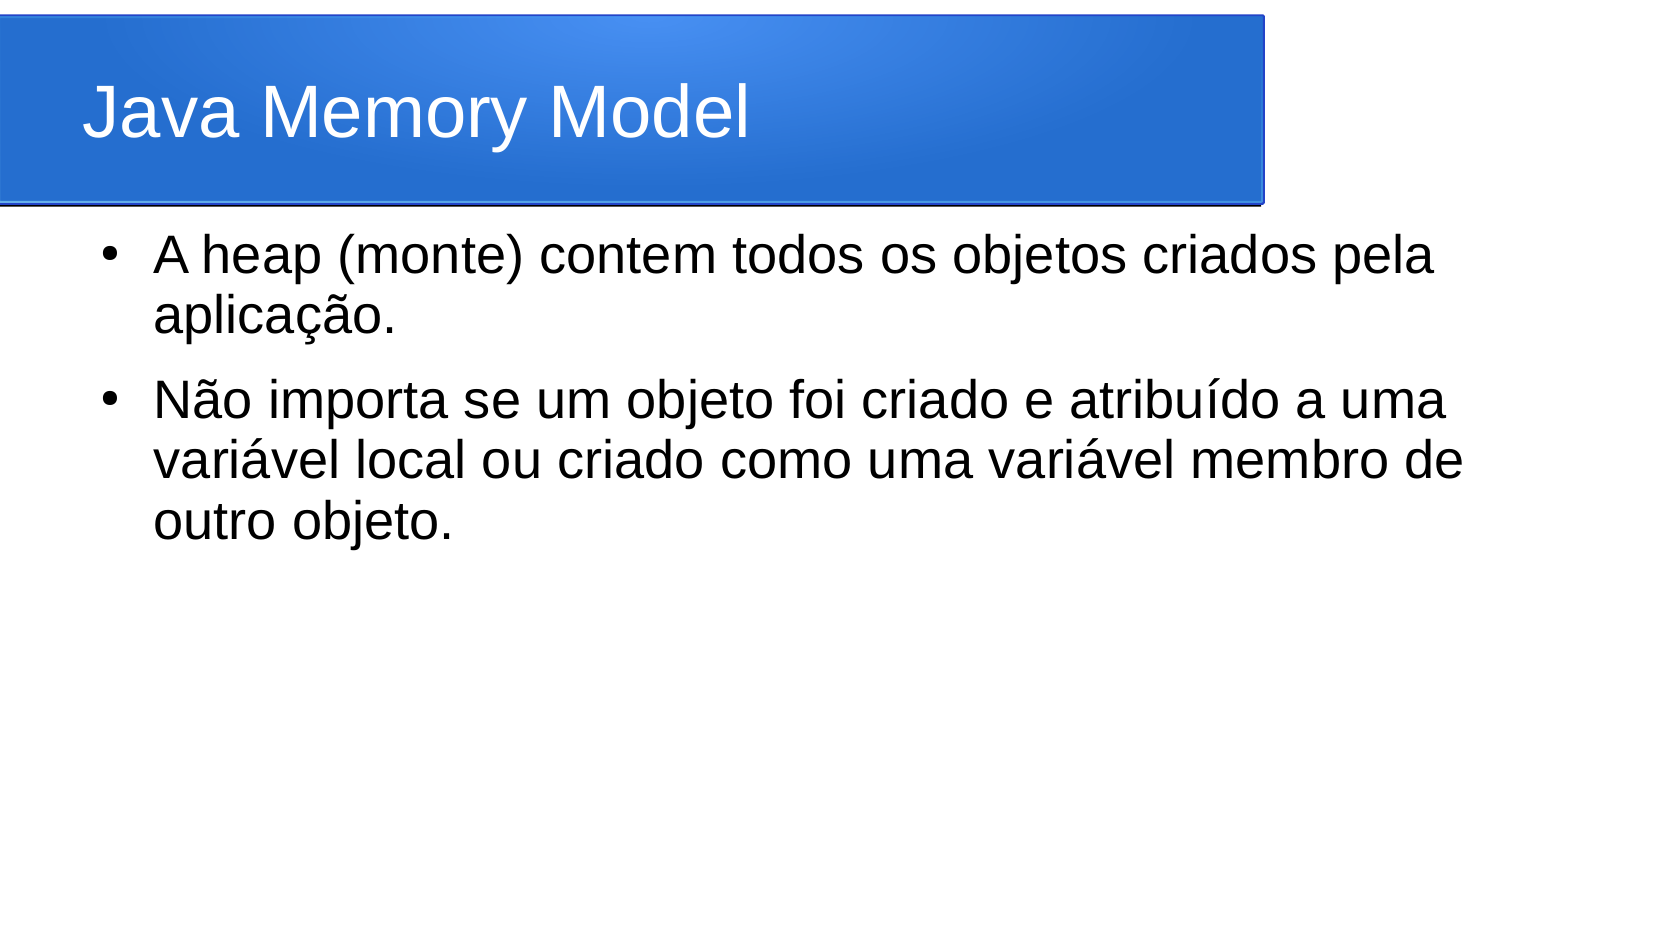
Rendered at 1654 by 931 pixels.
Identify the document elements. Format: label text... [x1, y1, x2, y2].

title Java Memory Model [82, 35, 1235, 189]
list A heap (monte) contem todos os objetos criados pela aplicação. Não importa se um objeto foi criado e atribuído a uma variável local ou criado como uma variável membro de outro objeto. [82, 224, 1571, 764]
